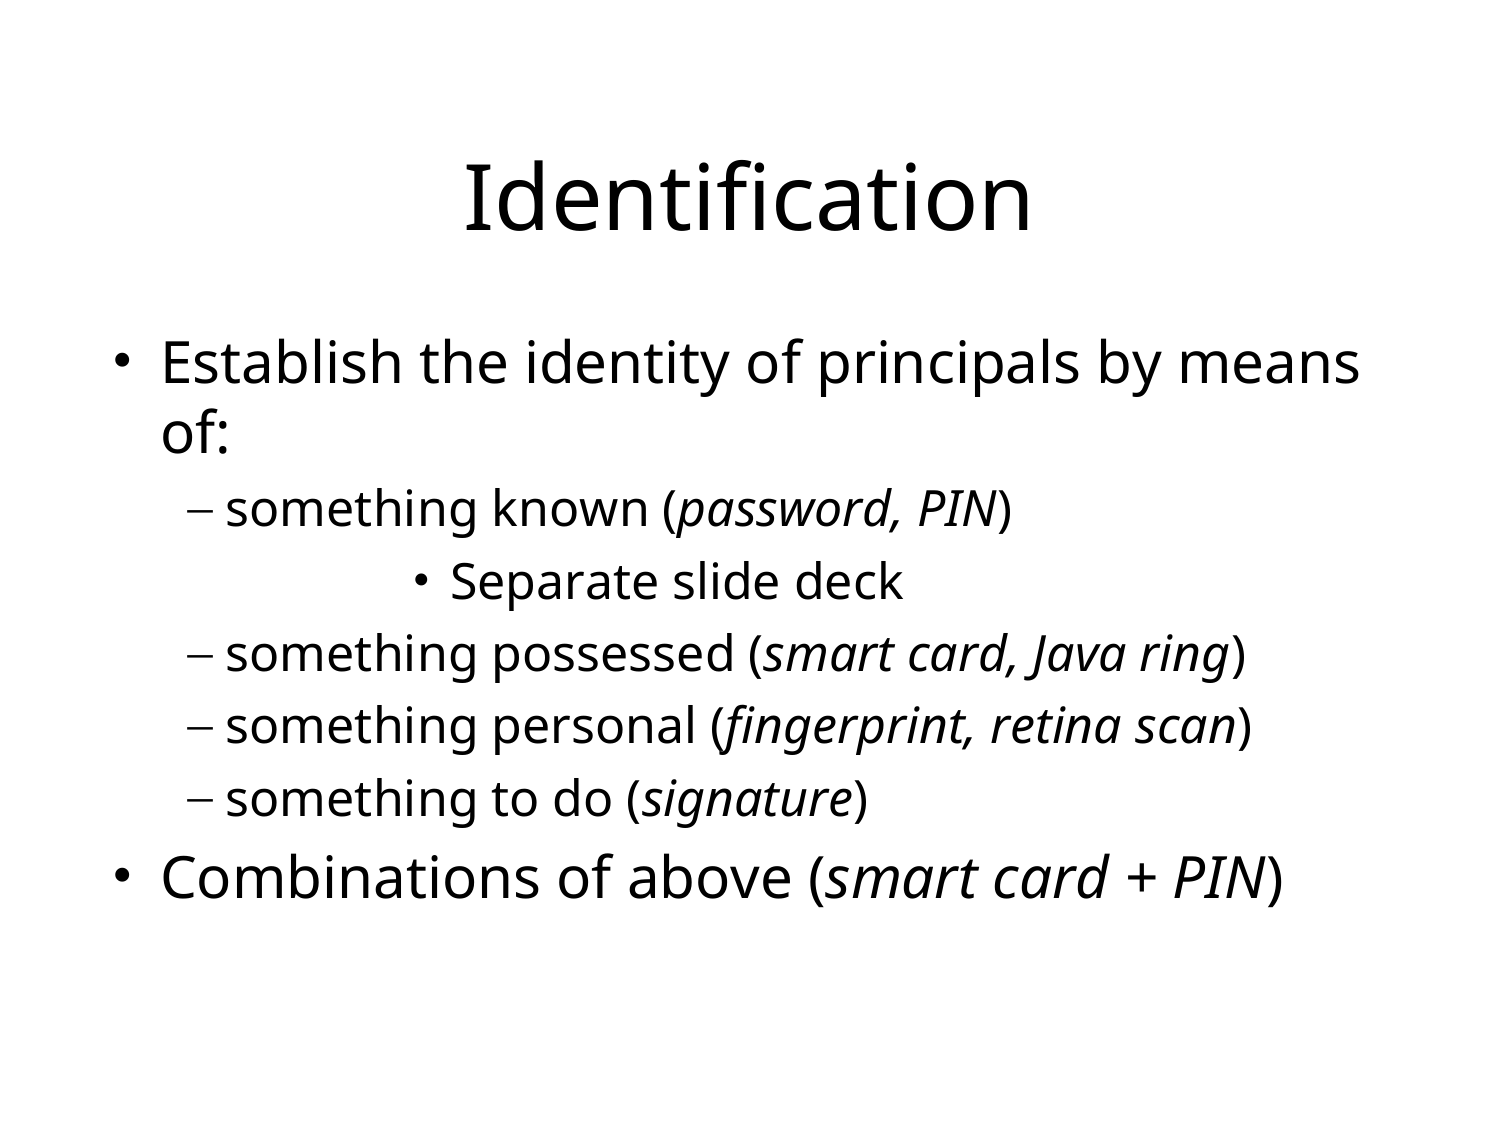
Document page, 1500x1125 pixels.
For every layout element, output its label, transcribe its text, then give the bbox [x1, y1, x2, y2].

title Identification [112, 99, 1388, 288]
list Establish the identity of principals by means of: something known (password, PIN) Separate slide deck something possessed (smart card, Java ring) something personal (fingerprint, retina scan) something to do (signature) Combinations of above (smart card + PIN) [112, 324, 1388, 1000]
